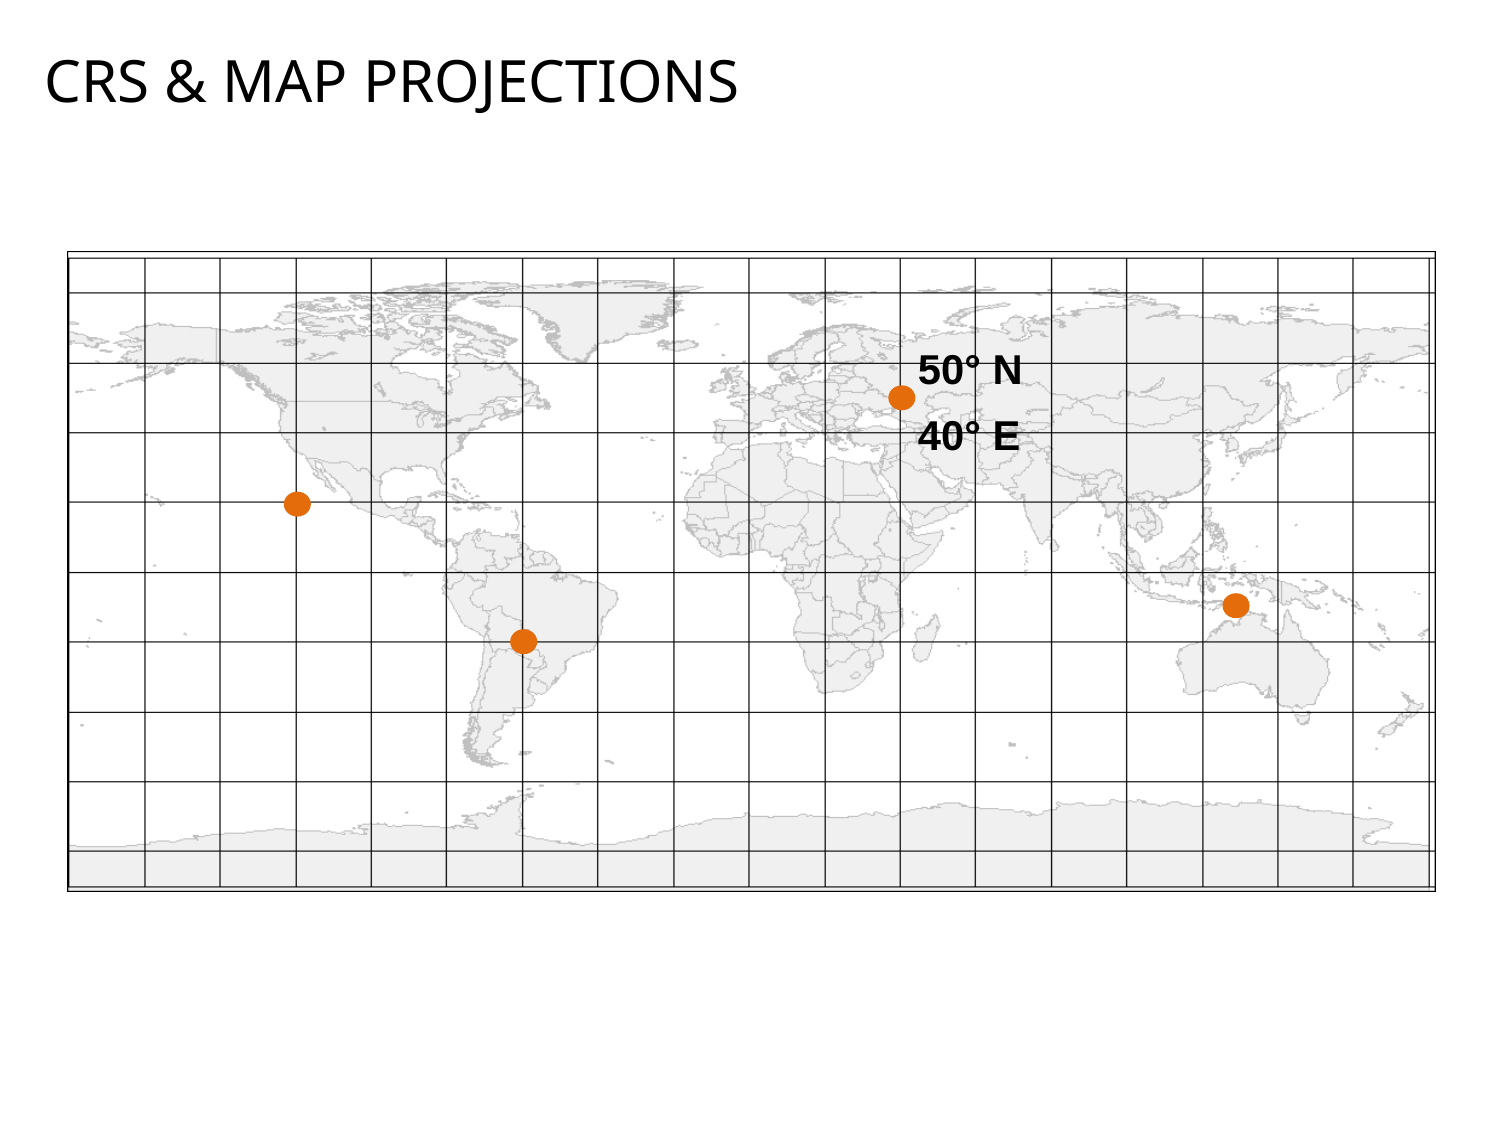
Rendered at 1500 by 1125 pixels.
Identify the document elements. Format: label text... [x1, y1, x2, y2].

text_box [510, 629, 538, 655]
text_box CRS & MAP PROJECTIONS [29, 0, 1471, 163]
text_box [283, 491, 311, 517]
picture [67, 251, 1436, 892]
text_box 50° N 40° E [903, 320, 1038, 466]
text_box [888, 385, 903, 411]
text_box [1222, 593, 1250, 619]
